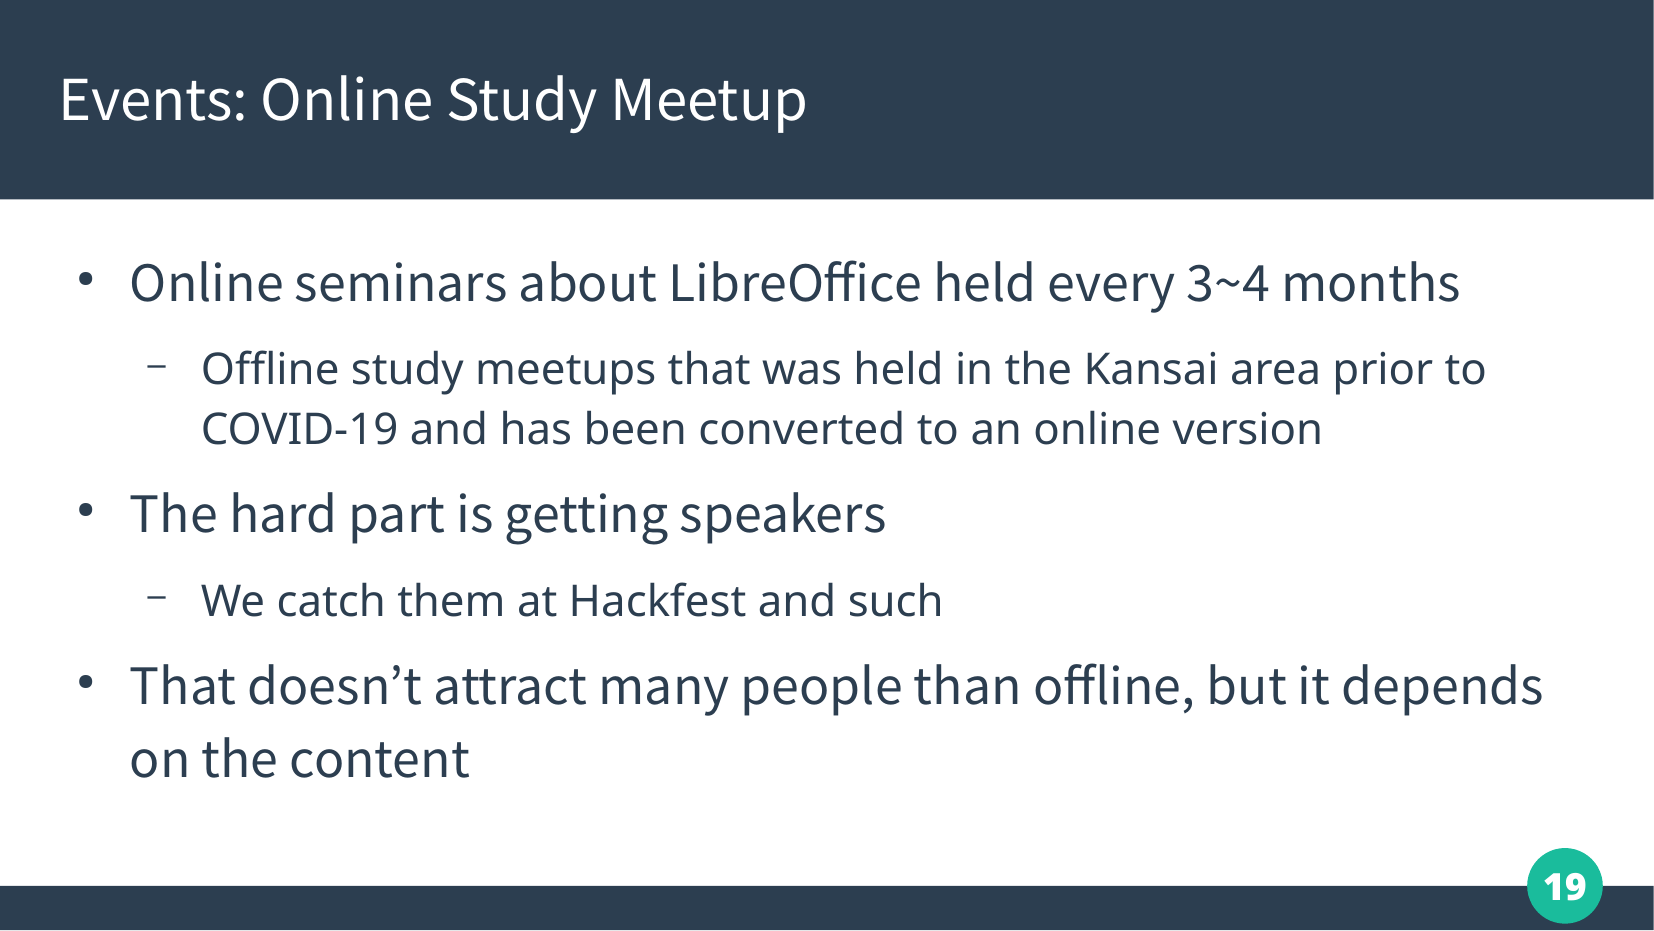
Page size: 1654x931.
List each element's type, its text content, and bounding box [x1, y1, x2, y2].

list Online seminars about LibreOffice held every 3~4 months Offline study meetups that was held in the Kansai area prior to COVID-19 and has been converted to an online version The hard part is getting speakers We catch them at Hackfest and such That doesn’t attract many people than offline, but it depends on the content [59, 243, 1595, 864]
title Events: Online Study Meetup [59, 37, 1595, 155]
